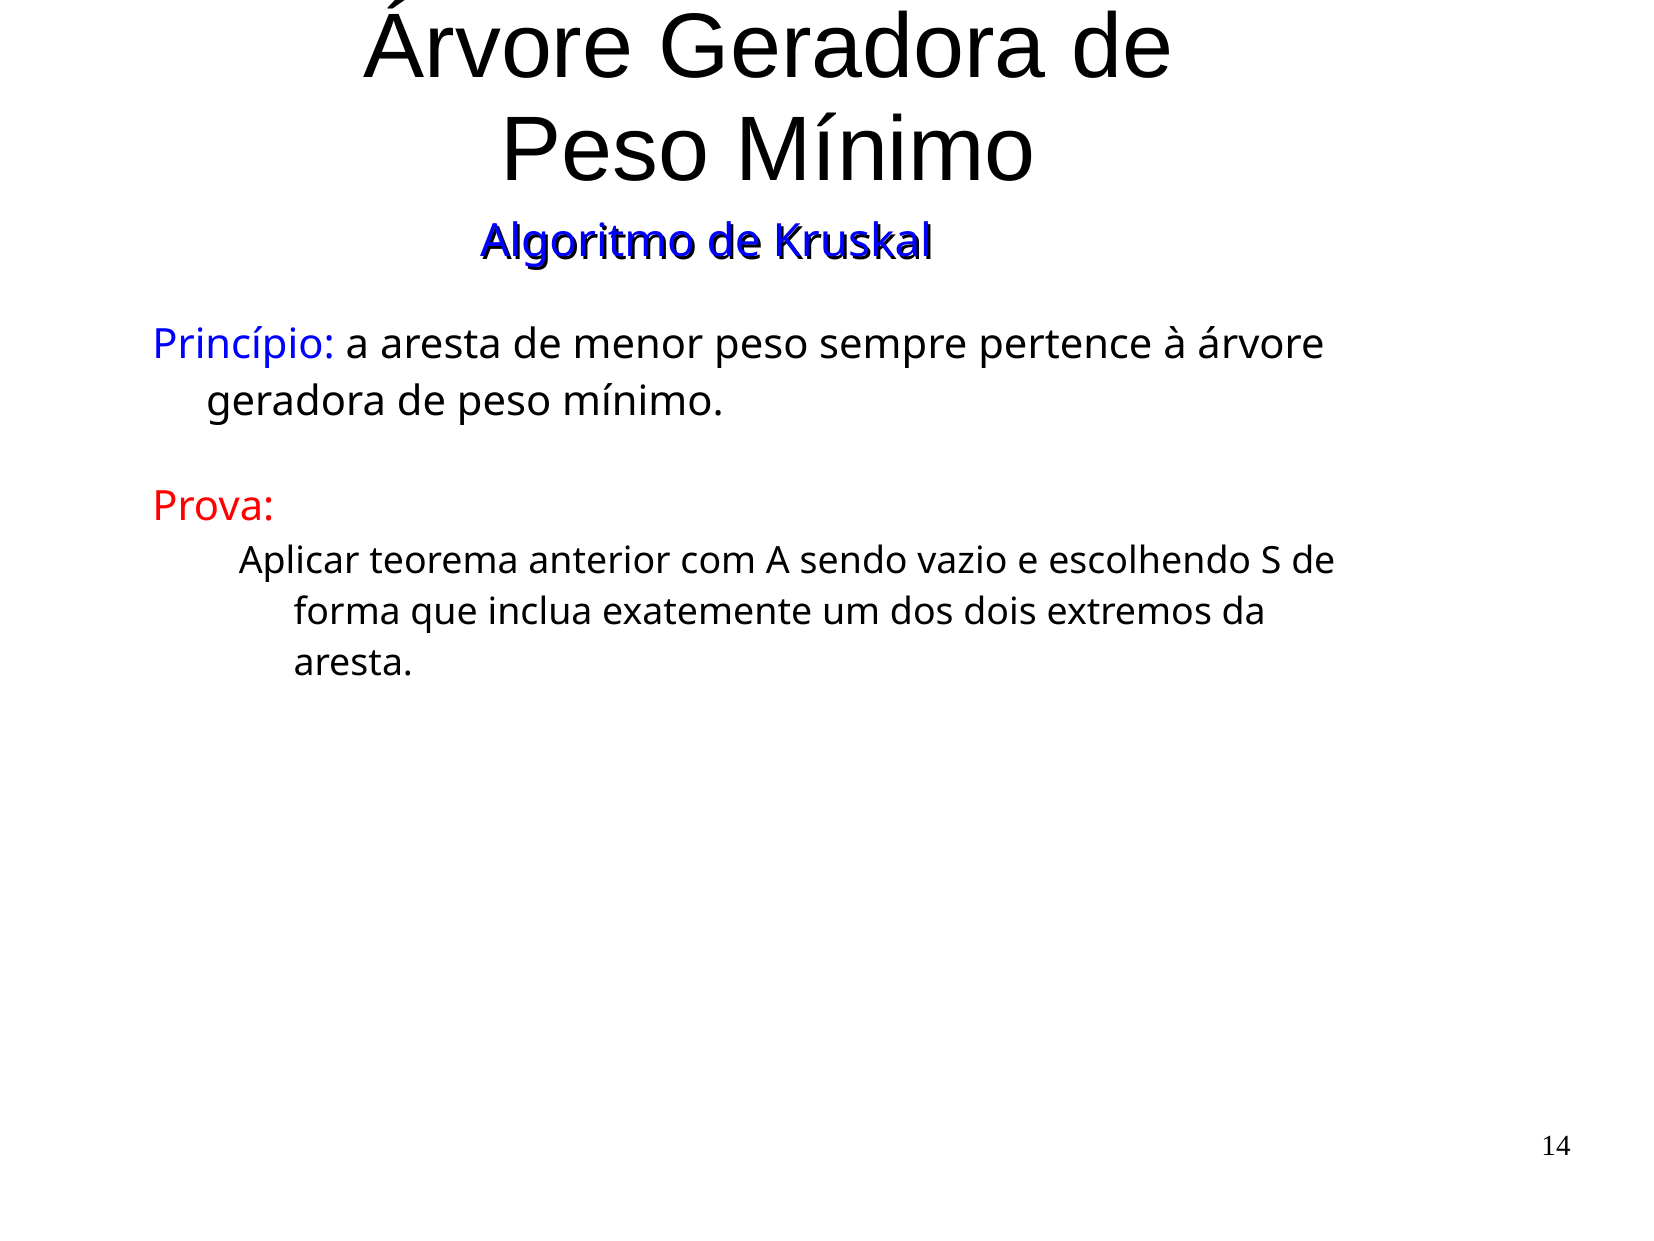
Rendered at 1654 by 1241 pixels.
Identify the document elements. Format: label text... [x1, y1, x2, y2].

text_box Algoritmo de Kruskal [187, 200, 1226, 279]
title Árvore Geradora de Peso Mínimo [237, 0, 1300, 208]
text_box Princípio: a aresta de menor peso sempre pertence à árvore geradora de peso mínimo. [137, 300, 1363, 438]
text_box Prova: Aplicar teorema anterior com A sendo vazio e escolhendo S de forma que inclua exatemente um dos dois extremos da aresta. [137, 462, 1363, 901]
